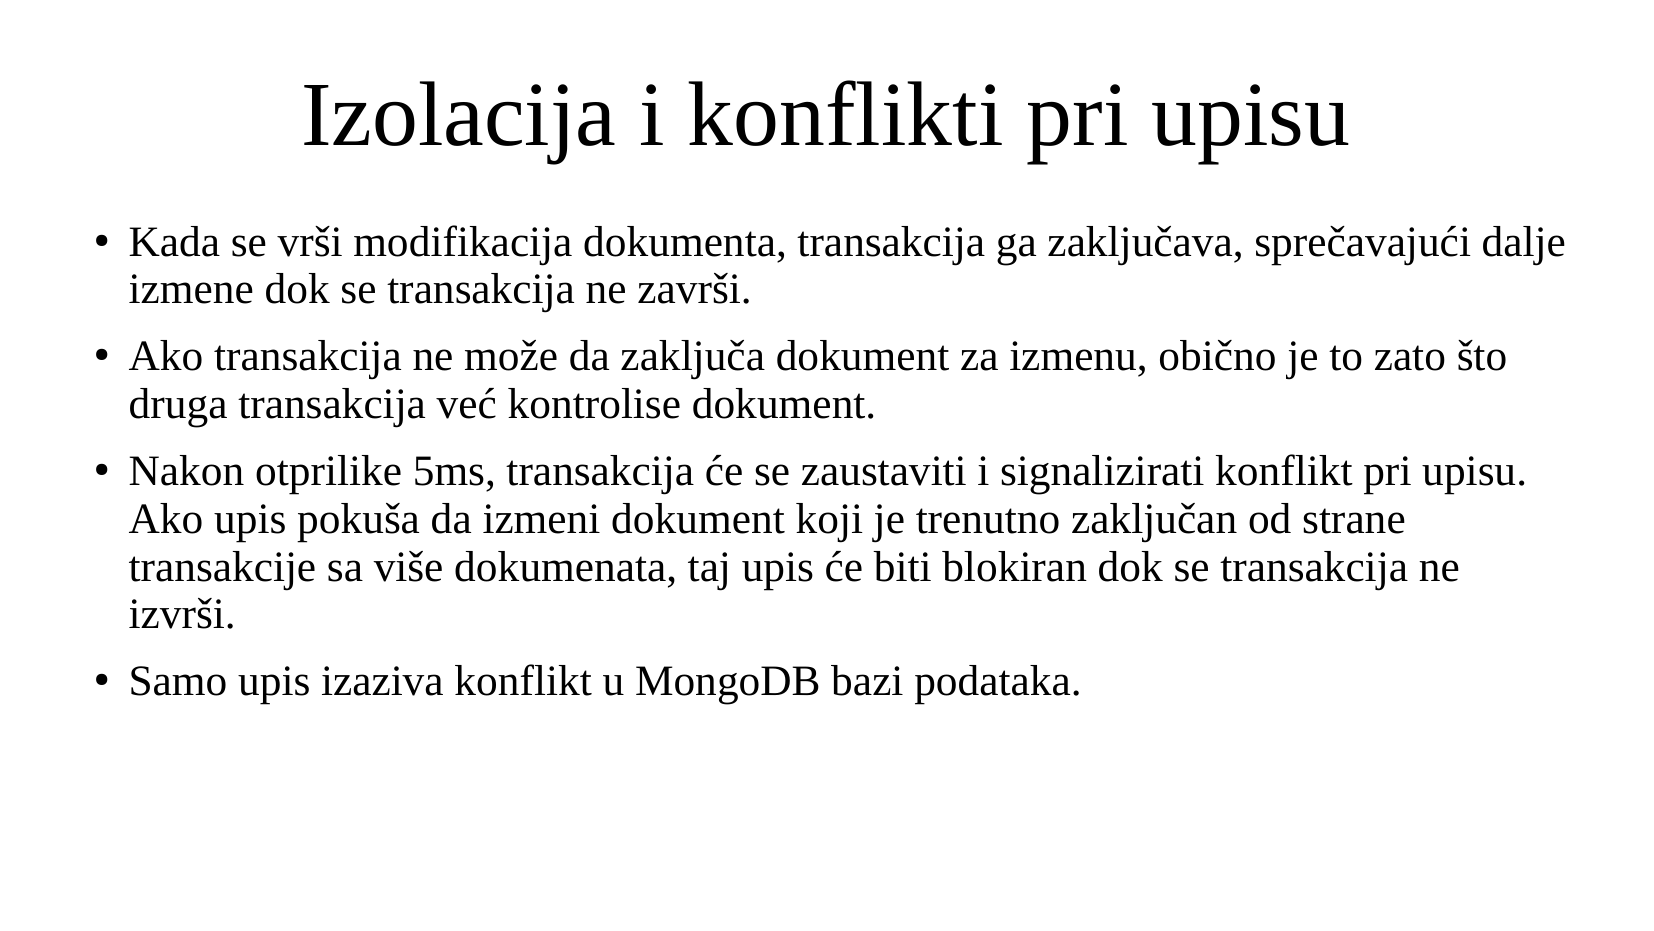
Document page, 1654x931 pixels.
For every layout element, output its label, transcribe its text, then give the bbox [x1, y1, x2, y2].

title Izolacija i konflikti pri upisu [82, 37, 1571, 193]
list Kada se vrši modifikacija dokumenta, transakcija ga zaključava, sprečavajući dalje izmene dok se transakcija ne završi. Ako transakcija ne može da zaključa dokument za izmenu, obično je to zato što druga transakcija već kontrolise dokument. Nakon otprilike 5ms, transakcija će se zaustaviti i signalizirati konflikt pri upisu. Ako upis pokuša da izmeni dokument koji je trenutno zaključan od strane transakcije sa više dokumenata, taj upis će biti blokiran dok se transakcija ne izvrši. Samo upis izaziva konflikt u MongoDB bazi podataka. [82, 217, 1571, 758]
